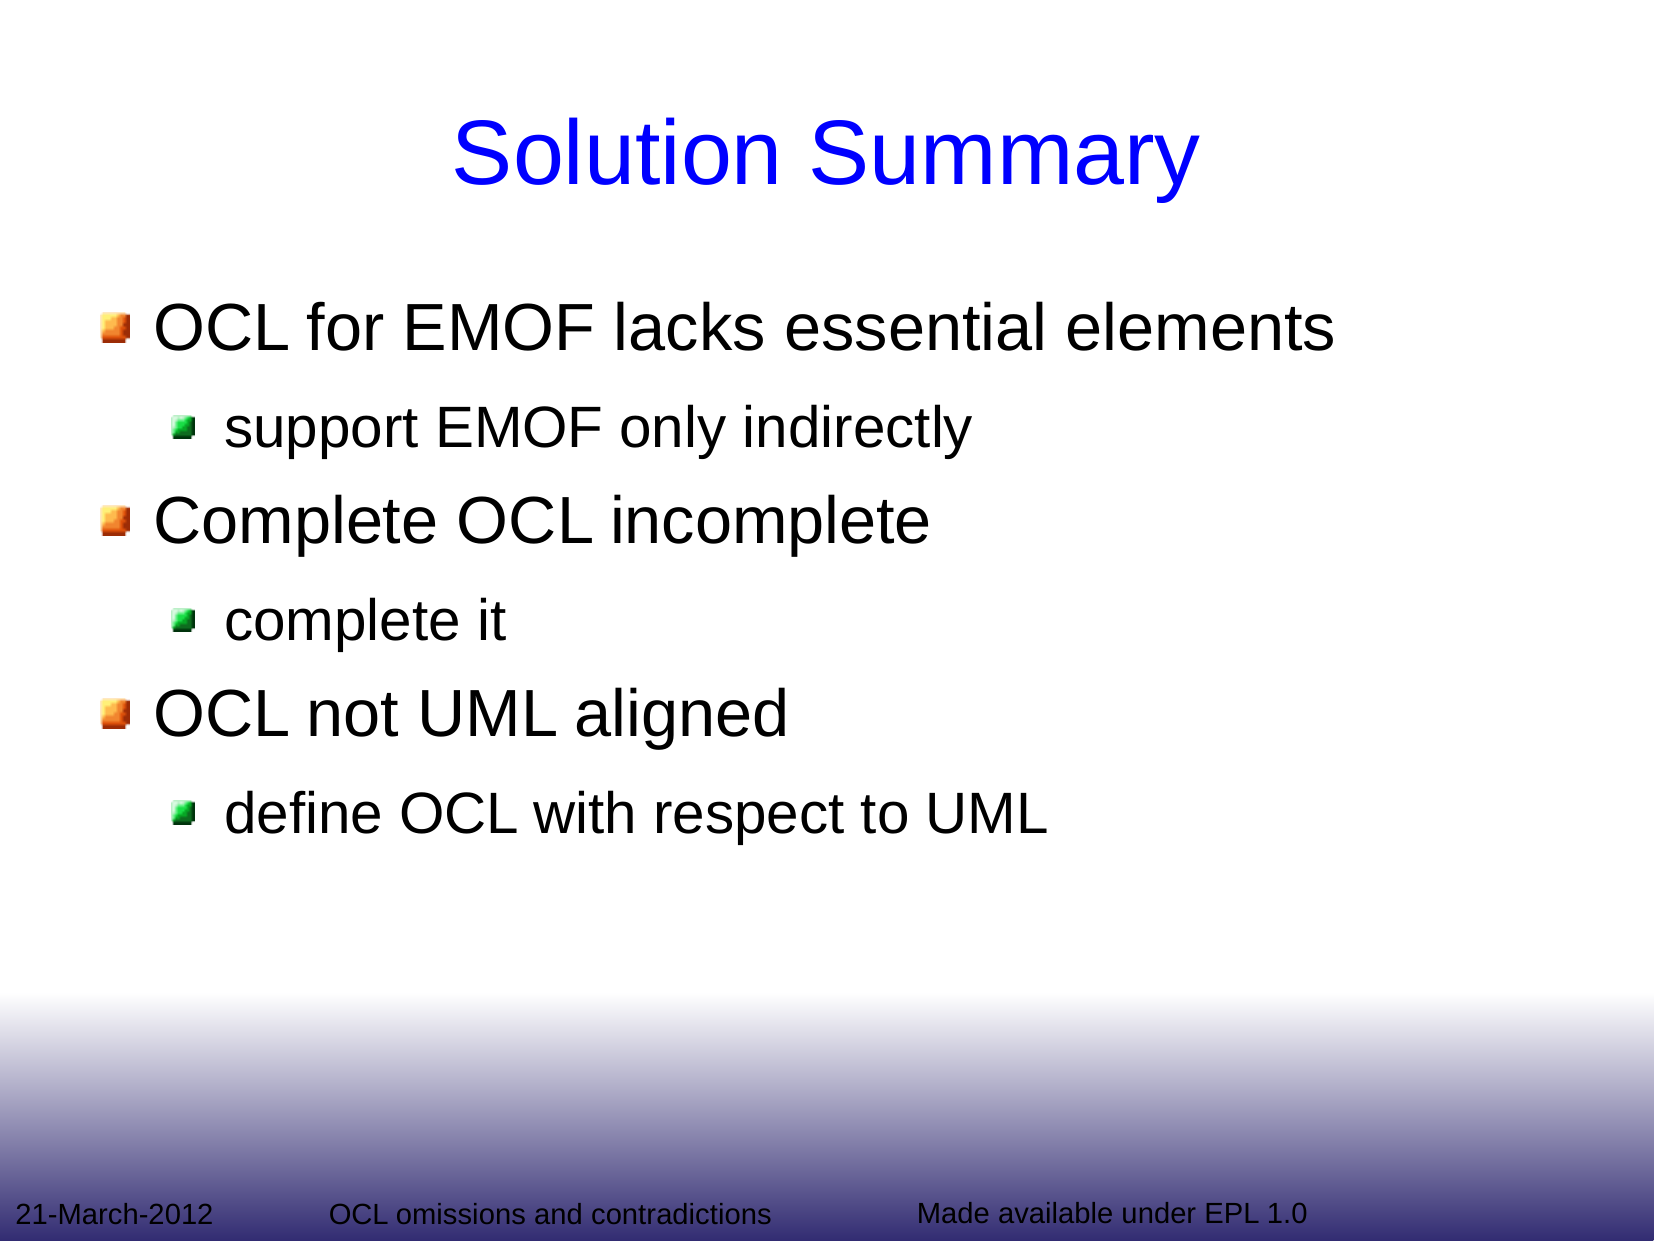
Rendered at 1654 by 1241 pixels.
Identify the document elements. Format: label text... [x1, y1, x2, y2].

title Solution Summary [82, 49, 1571, 257]
list OCL for EMOF lacks essential elements support EMOF only indirectly Complete OCL incomplete complete it OCL not UML aligned define OCL with respect to UML [82, 290, 1571, 1109]
